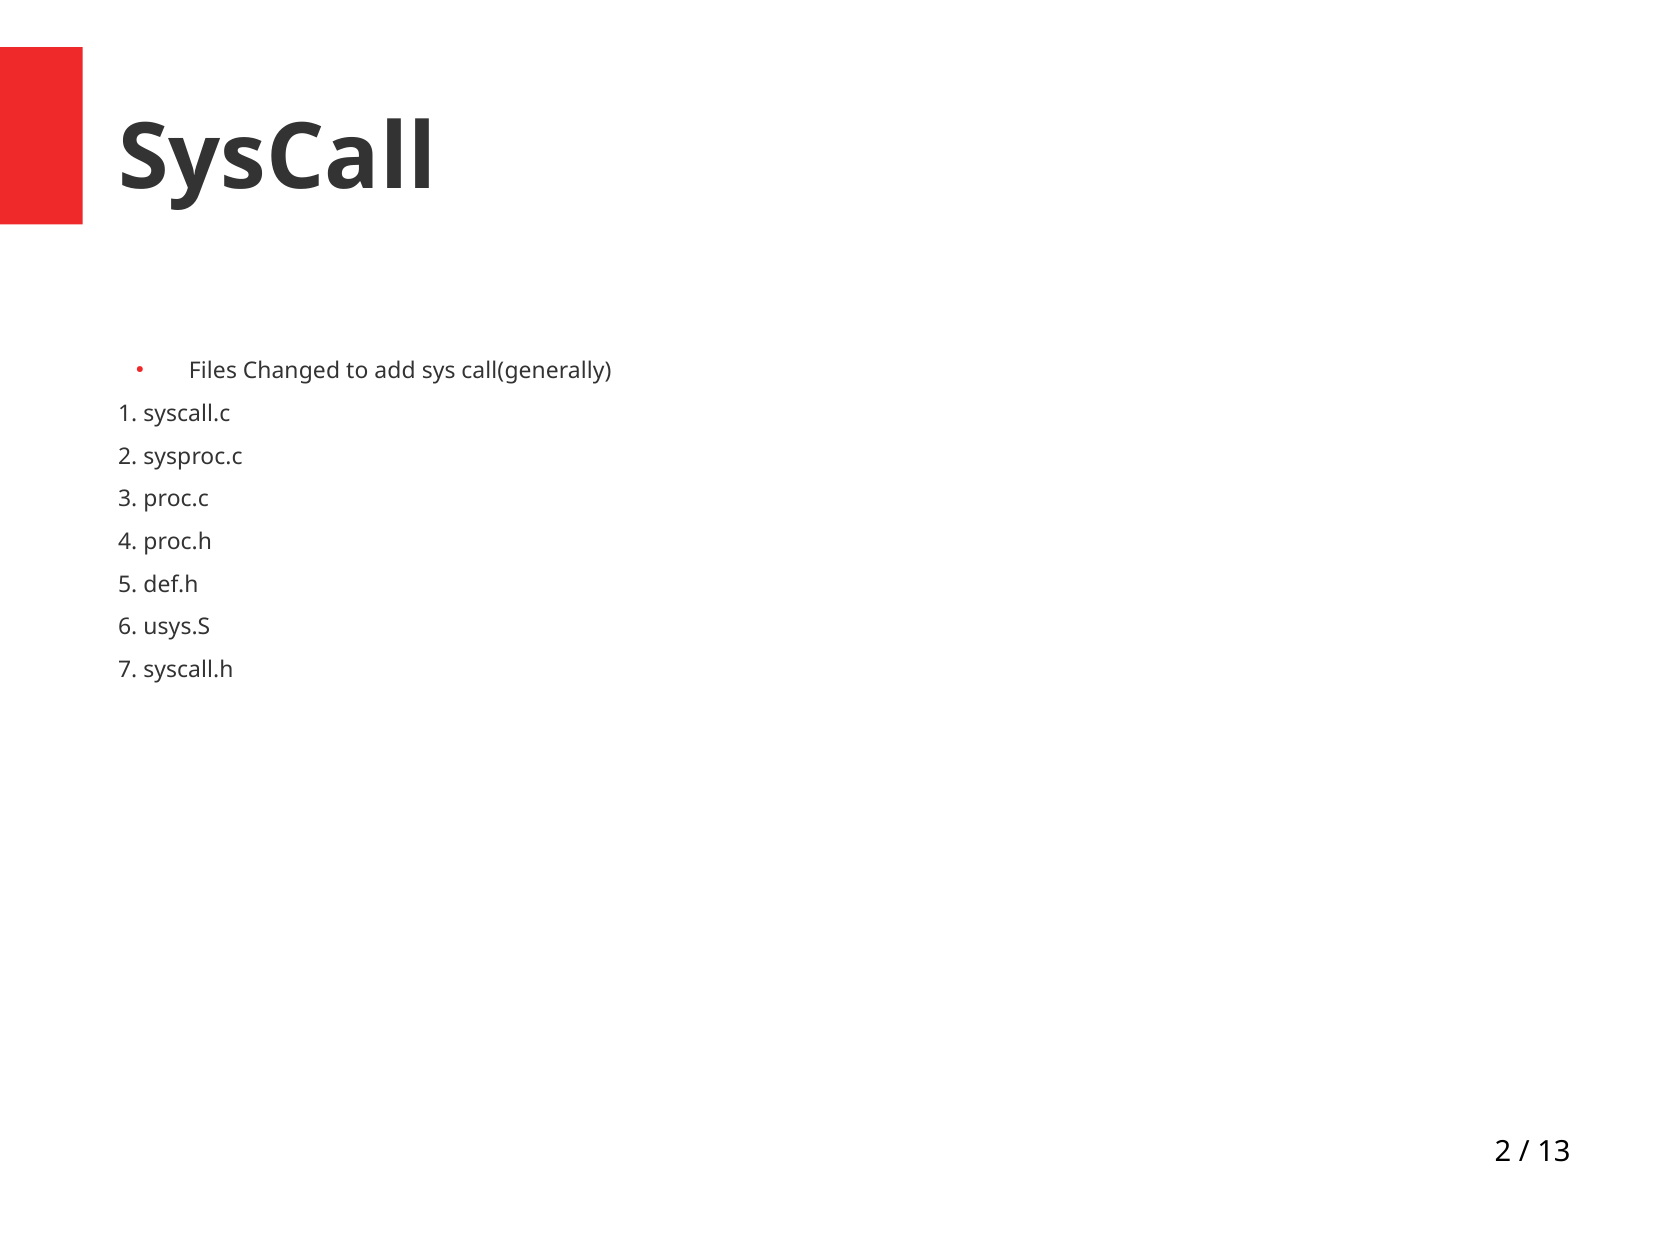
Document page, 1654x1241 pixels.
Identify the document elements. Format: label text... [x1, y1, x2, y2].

list Files Changed to add sys call(generally) 1. syscall.c 2. sysproc.c 3. proc.c 4. proc.h 5. def.h 6. usys.S 7. syscall.h [118, 354, 1536, 1074]
title SysCall [118, 49, 1571, 257]
